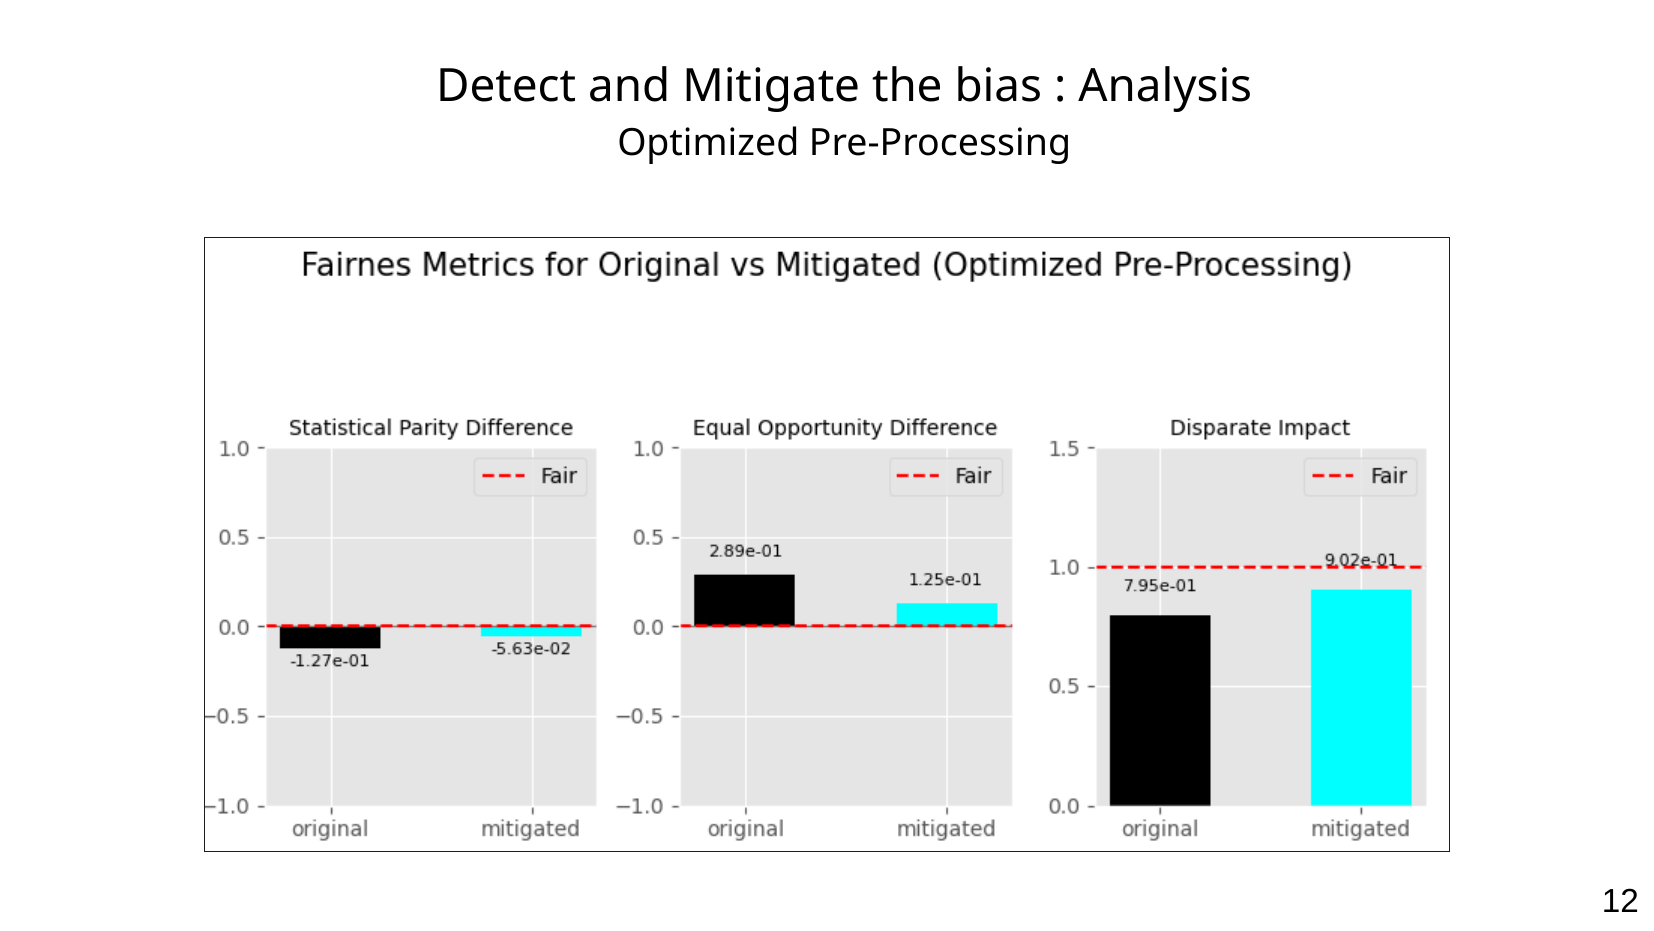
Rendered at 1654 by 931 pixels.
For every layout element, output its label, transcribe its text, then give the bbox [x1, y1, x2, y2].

text_box <number> [1024, 874, 1654, 931]
text_box Detect and Mitigate the bias : Analysis Optimized Pre-Processing [376, 45, 1277, 174]
picture [204, 237, 1450, 852]
